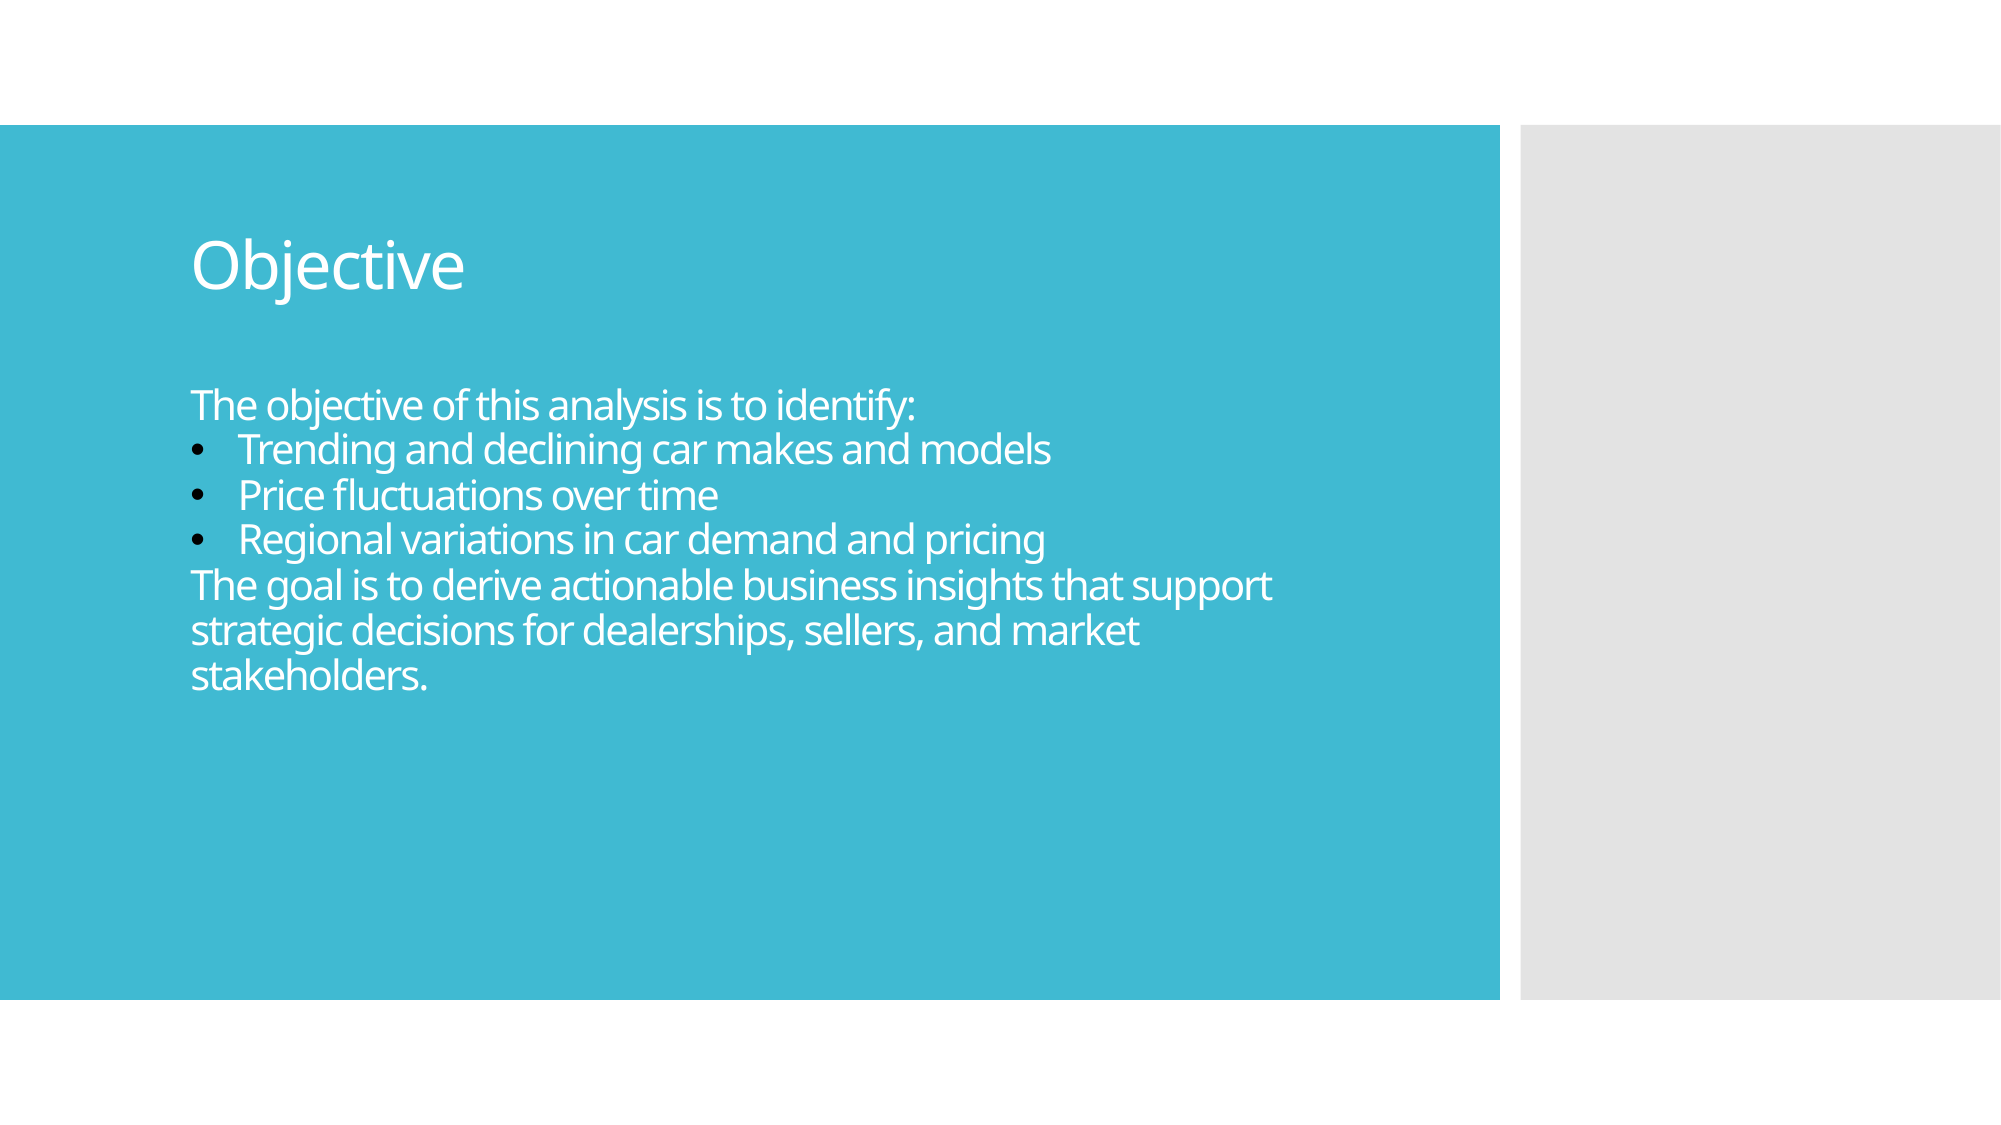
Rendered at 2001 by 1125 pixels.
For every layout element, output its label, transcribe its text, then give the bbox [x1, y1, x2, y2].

title Objective The objective of this analysis is to identify: Trending and declining car makes and models Price fluctuations over time Regional variations in car demand and pricing The goal is to derive actionable business insights that support strategic decisions for dealerships, sellers, and market stakeholders. [175, 213, 1376, 747]
